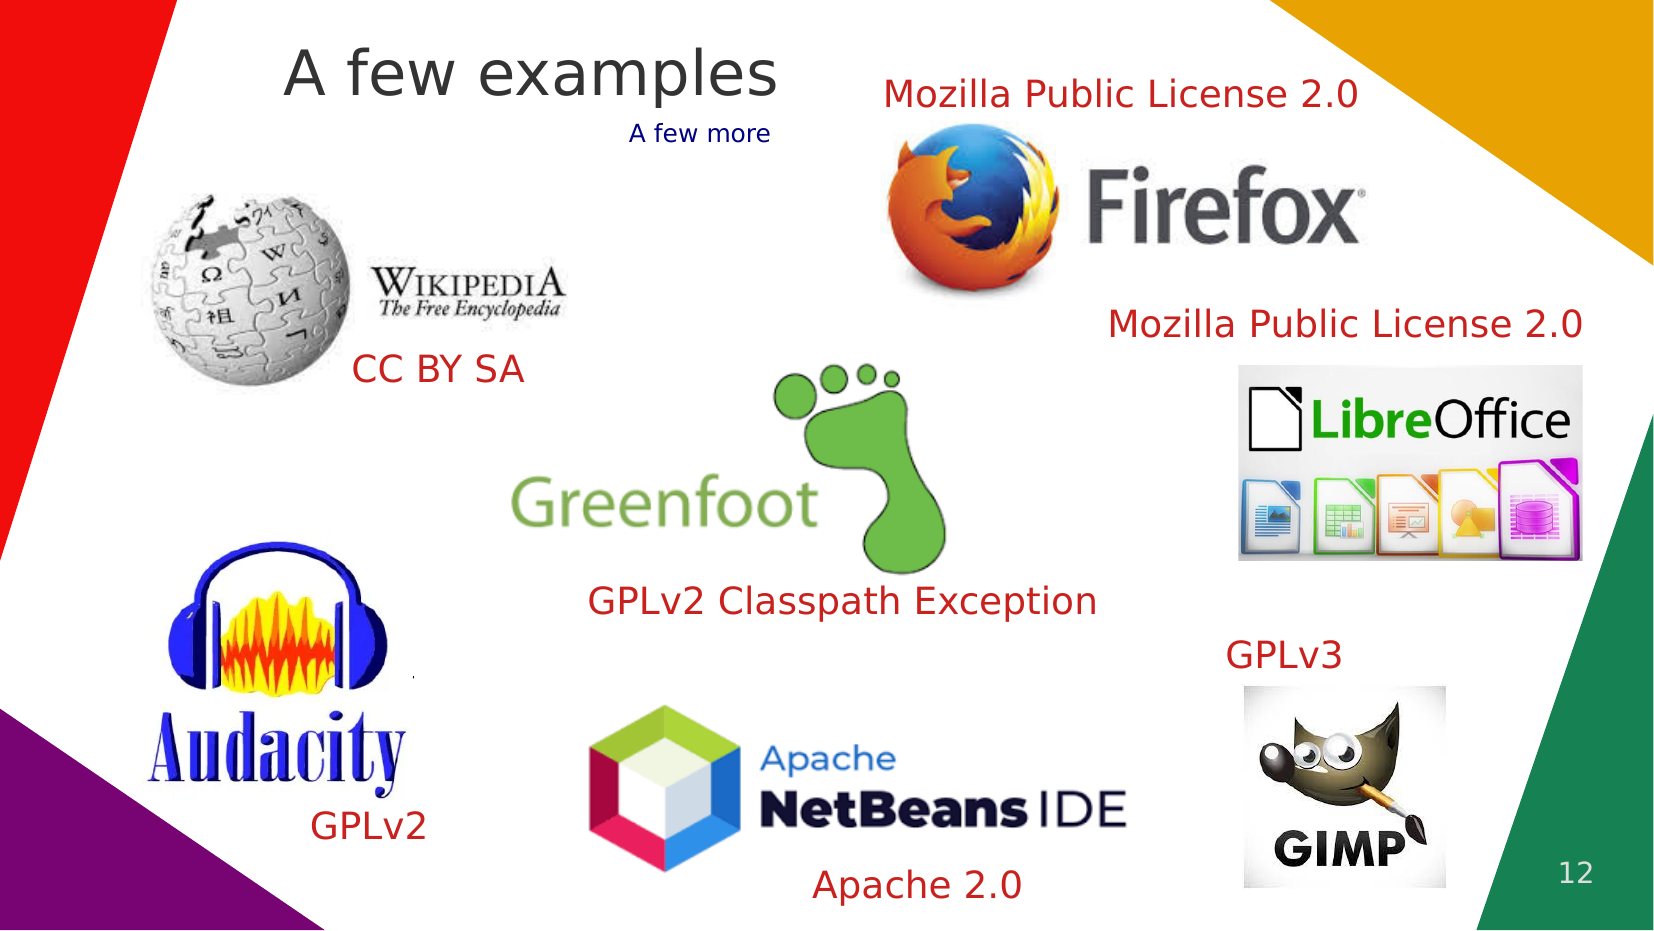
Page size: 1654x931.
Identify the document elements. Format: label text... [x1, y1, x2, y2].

text_box A few more [614, 112, 792, 215]
picture [142, 531, 414, 801]
text_box GPLv3 [1210, 625, 1565, 686]
text_box Apache 2.0 [797, 856, 1182, 915]
text_box Mozilla Public License 2.0 [1092, 295, 1654, 379]
text_box Mozilla Public License 2.0 [868, 64, 1459, 148]
picture [129, 156, 969, 585]
text_box GPLv2 [295, 797, 739, 910]
picture [561, 685, 1157, 892]
title A few examples [0, 0, 1093, 148]
text_box CC BY SA [336, 339, 544, 399]
picture [1238, 379, 1583, 562]
text_box GPLv2 Classpath Exception [572, 572, 1164, 656]
picture [1242, 686, 1447, 889]
picture [856, 96, 1394, 325]
